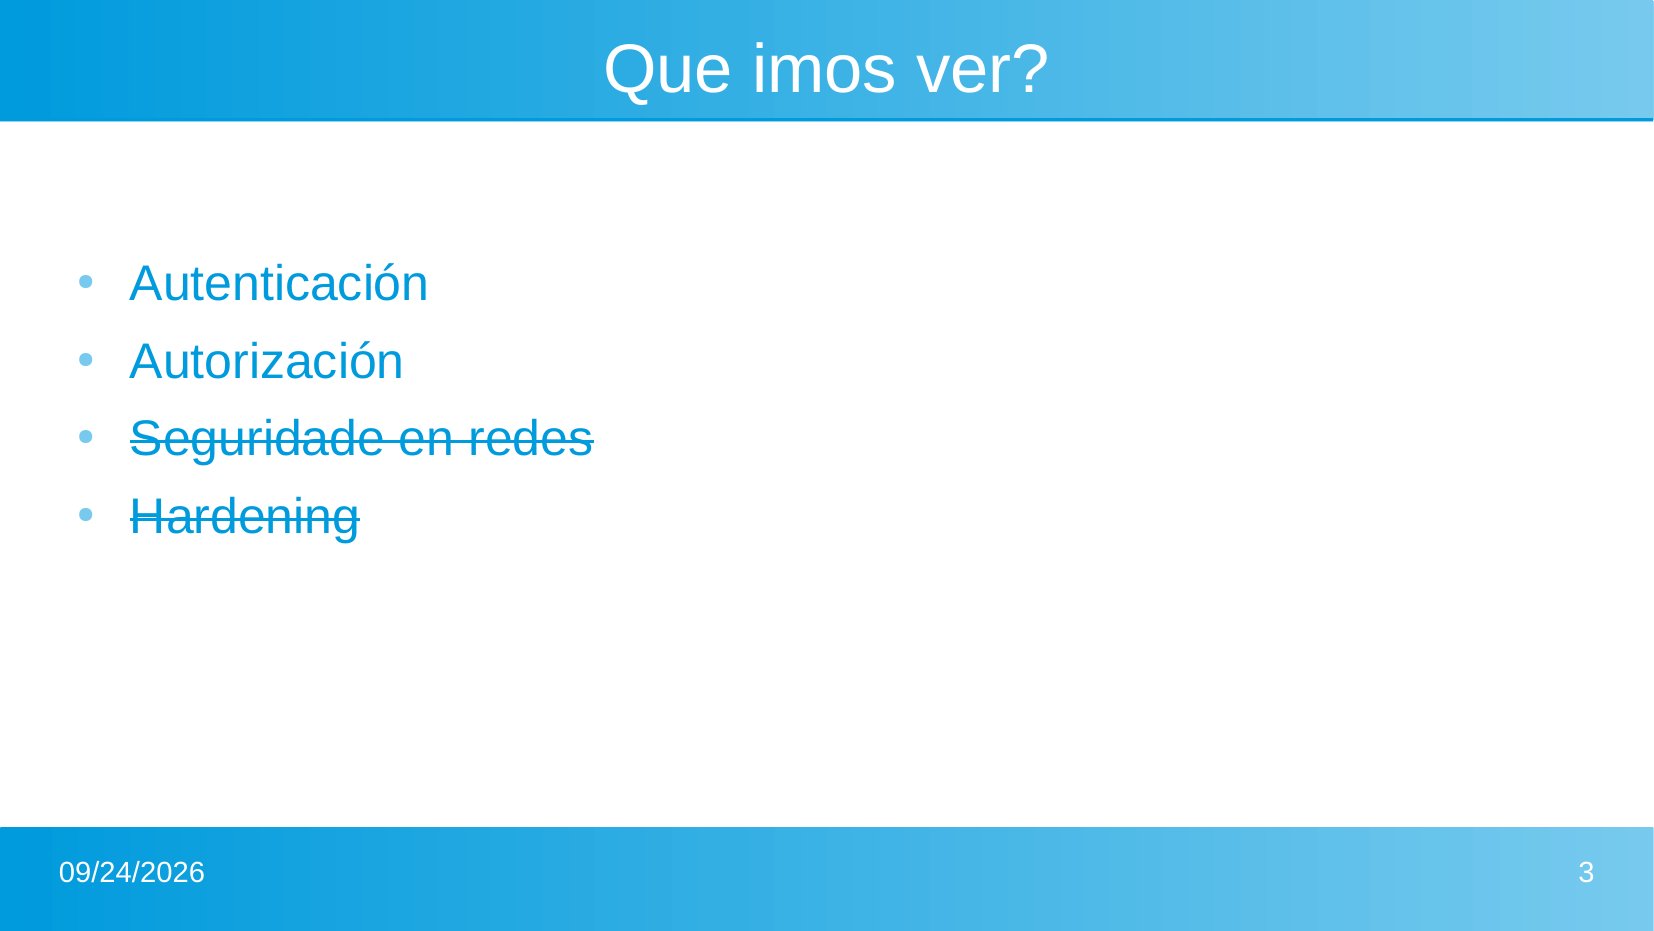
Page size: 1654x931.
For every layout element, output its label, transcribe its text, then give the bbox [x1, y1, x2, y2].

list Autenticación Autorización Seguridade en redes Hardening [59, 177, 1595, 768]
title Que imos ver? [59, 29, 1595, 108]
